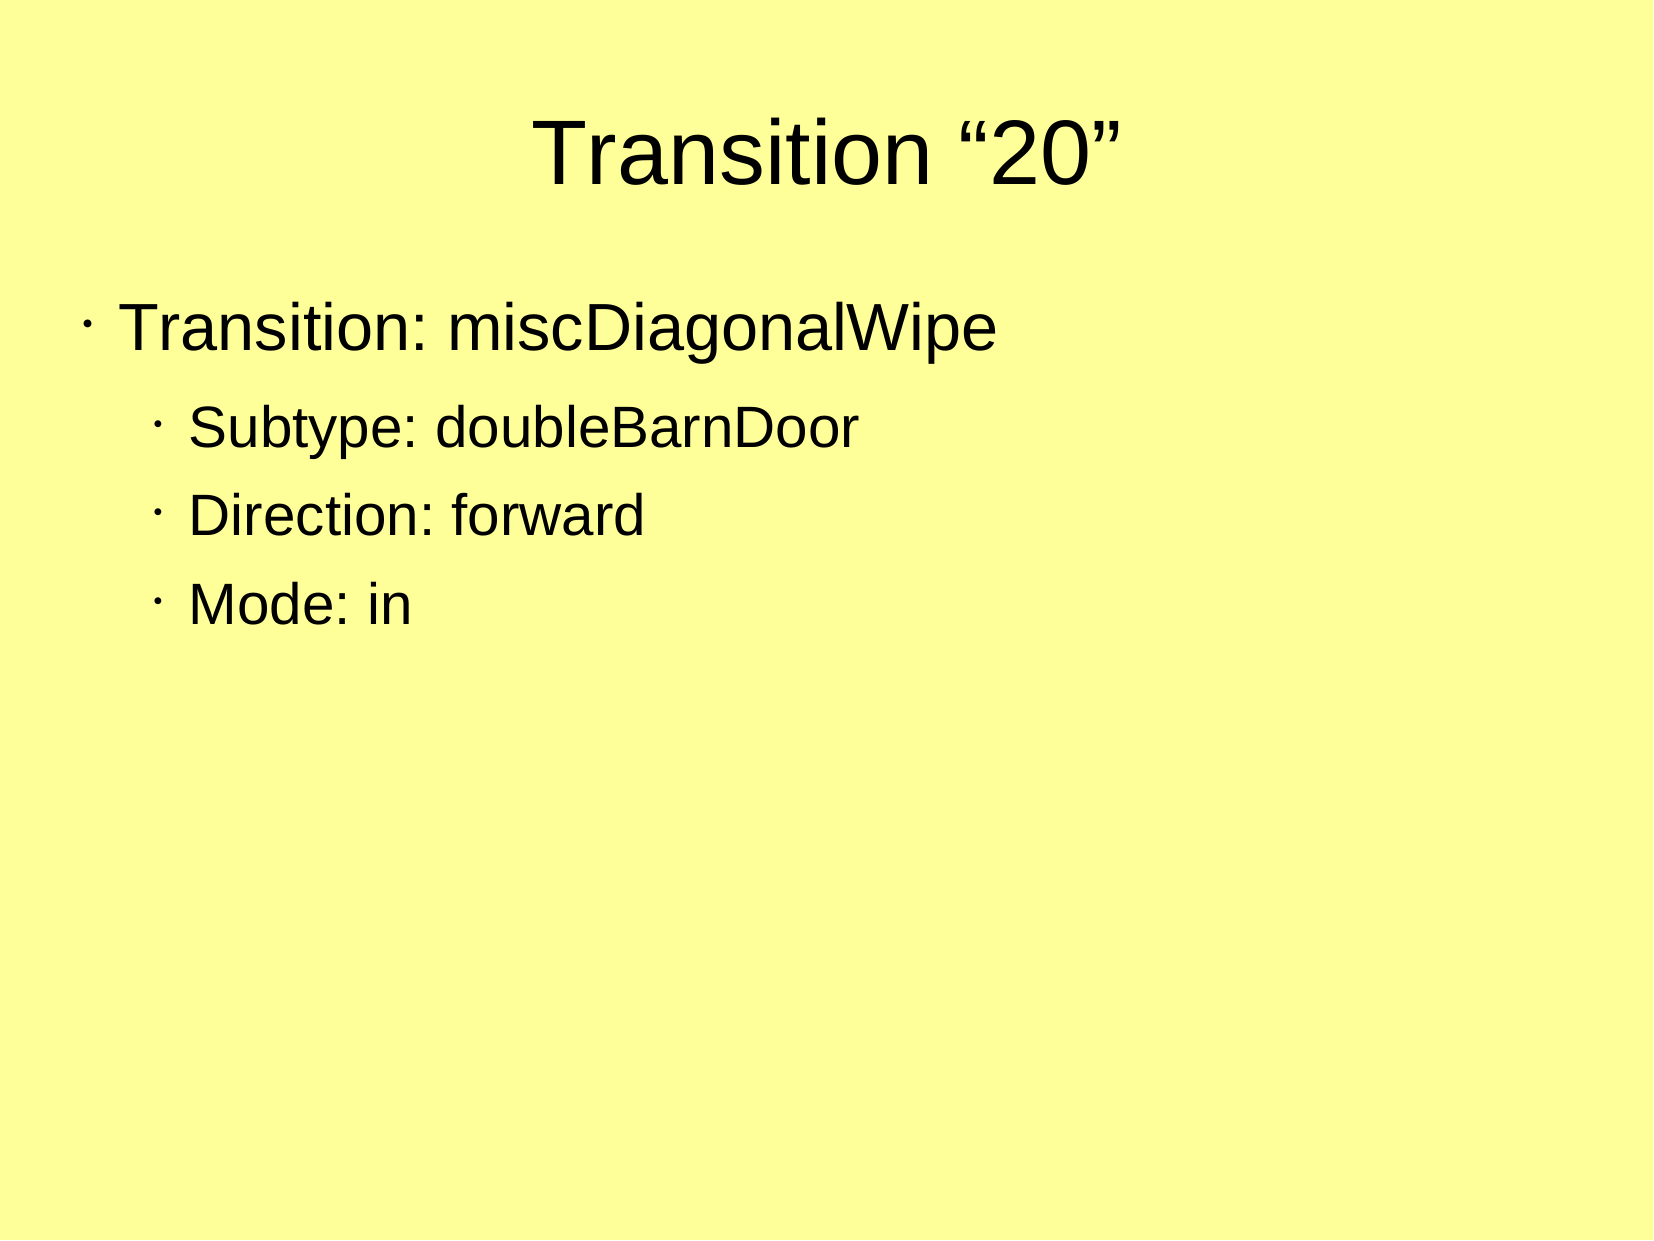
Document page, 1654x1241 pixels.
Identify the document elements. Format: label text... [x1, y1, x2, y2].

title Transition “20” [82, 49, 1571, 257]
list Transition: miscDiagonalWipe Subtype: doubleBarnDoor Direction: forward Mode: in [82, 290, 1571, 1080]
